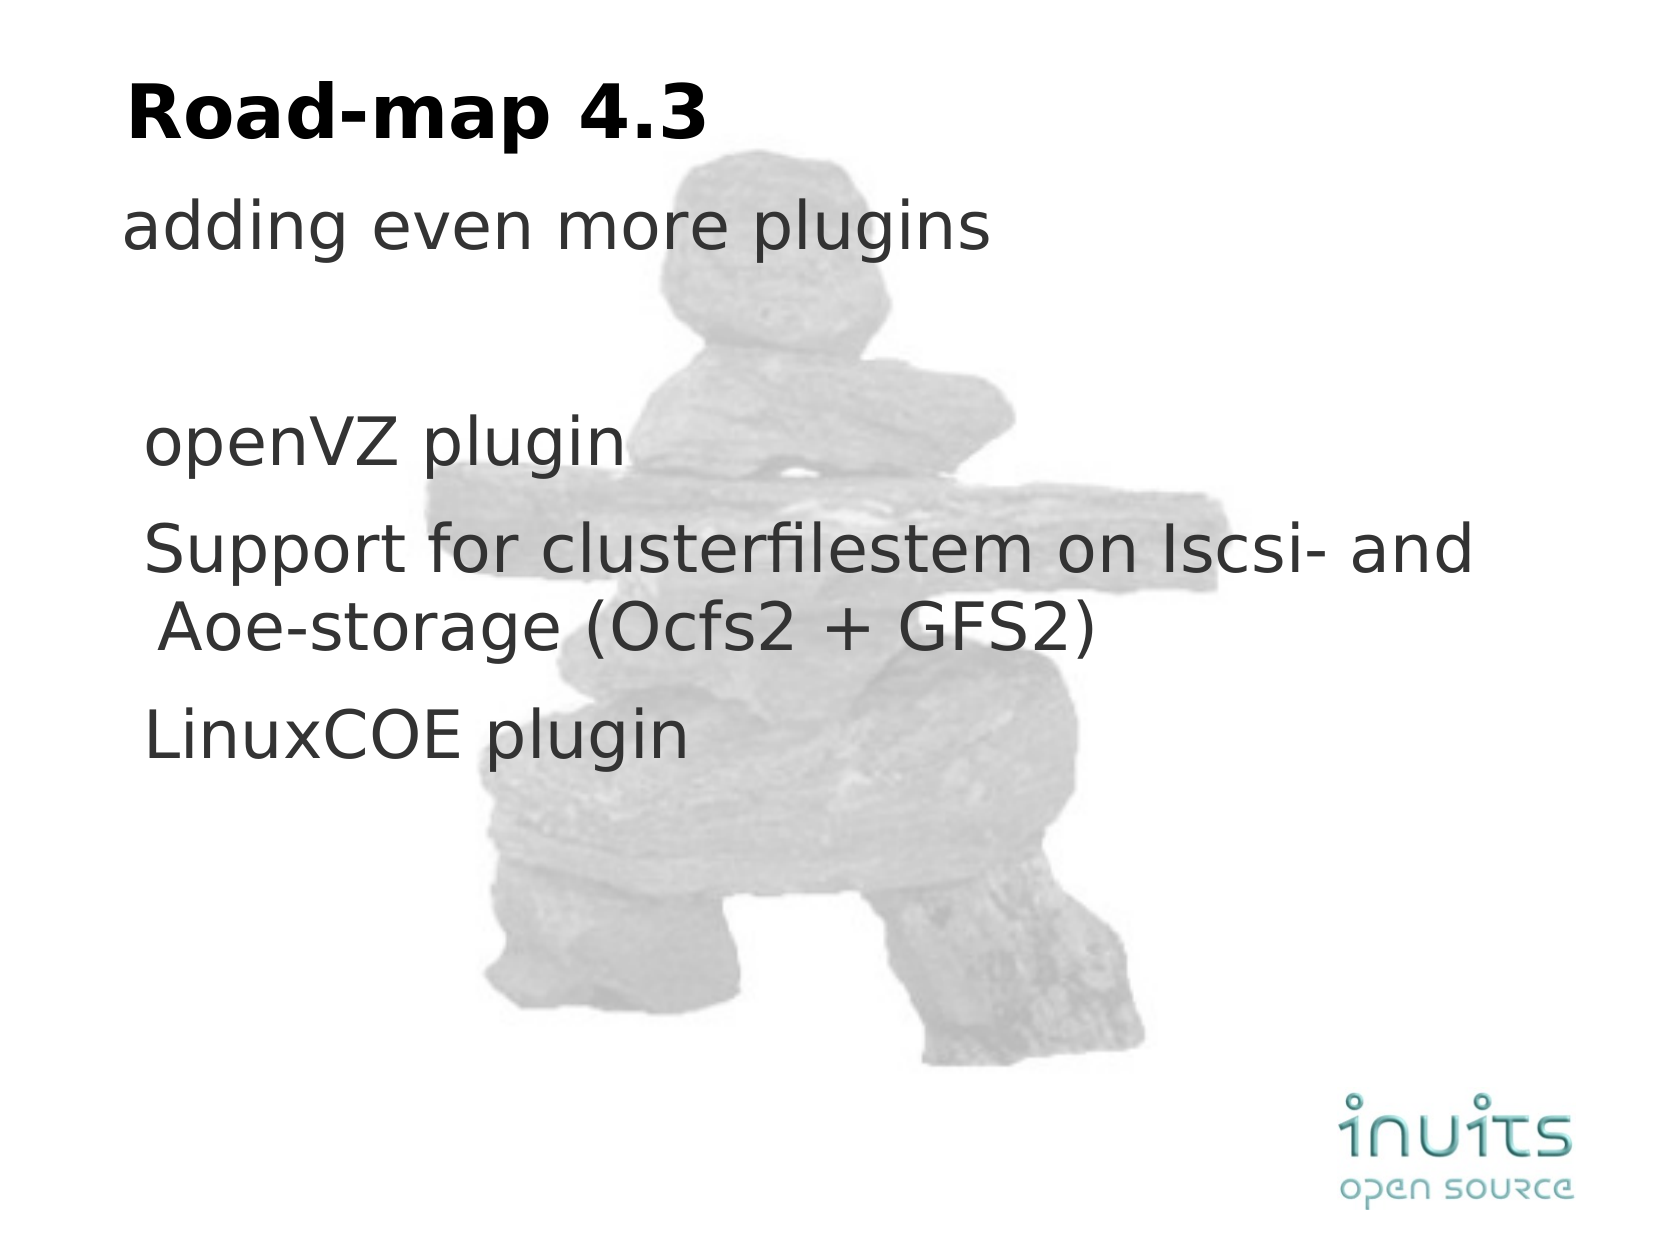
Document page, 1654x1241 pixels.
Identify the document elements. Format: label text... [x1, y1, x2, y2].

title Road-map 4.3 [125, 37, 1538, 187]
text_box adding even more plugins openVZ plugin Support for clusterfilestem on Iscsi- and Aoe-storage (Ocfs2 + GFS2) LinuxCOE plugin [120, 187, 1607, 1241]
